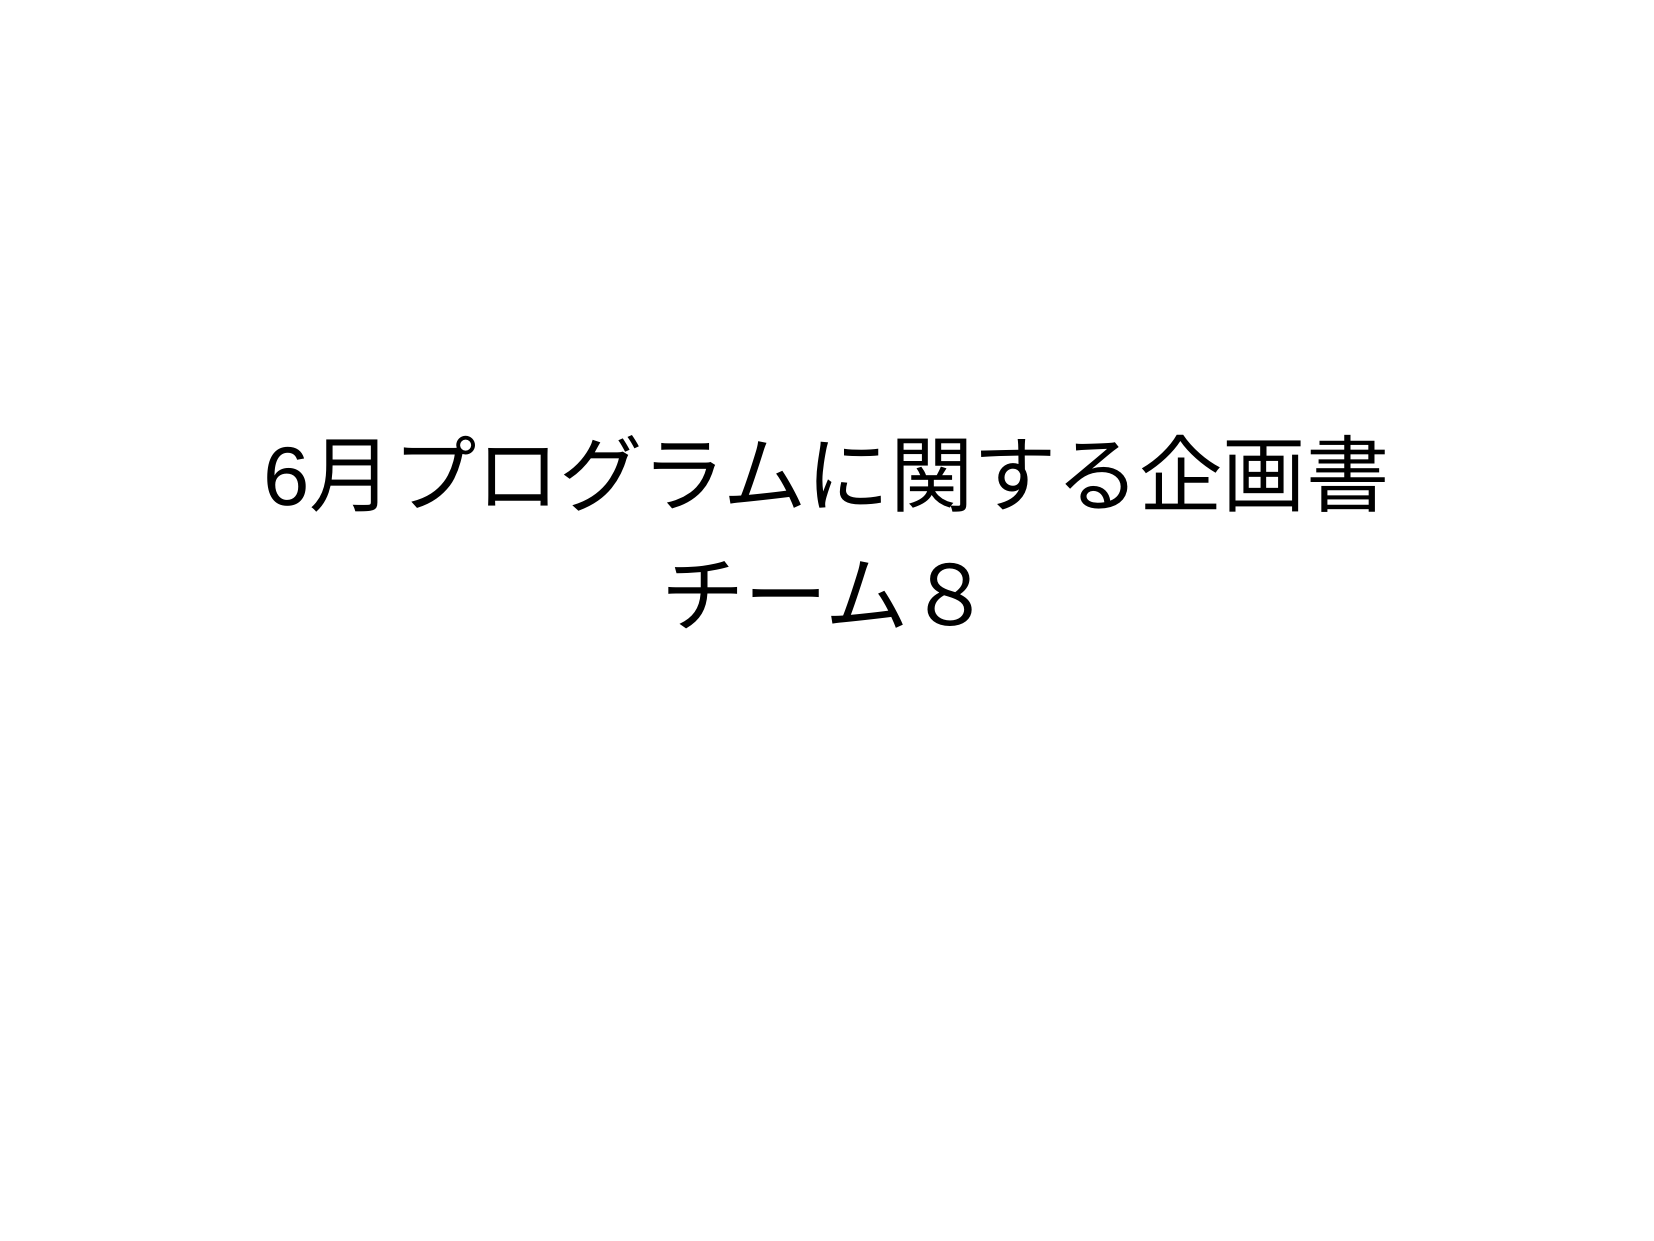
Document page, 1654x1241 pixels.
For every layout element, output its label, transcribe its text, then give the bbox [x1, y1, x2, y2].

subtitle 6月プログラムに関する企画書 チーム８ [82, 49, 1571, 1010]
